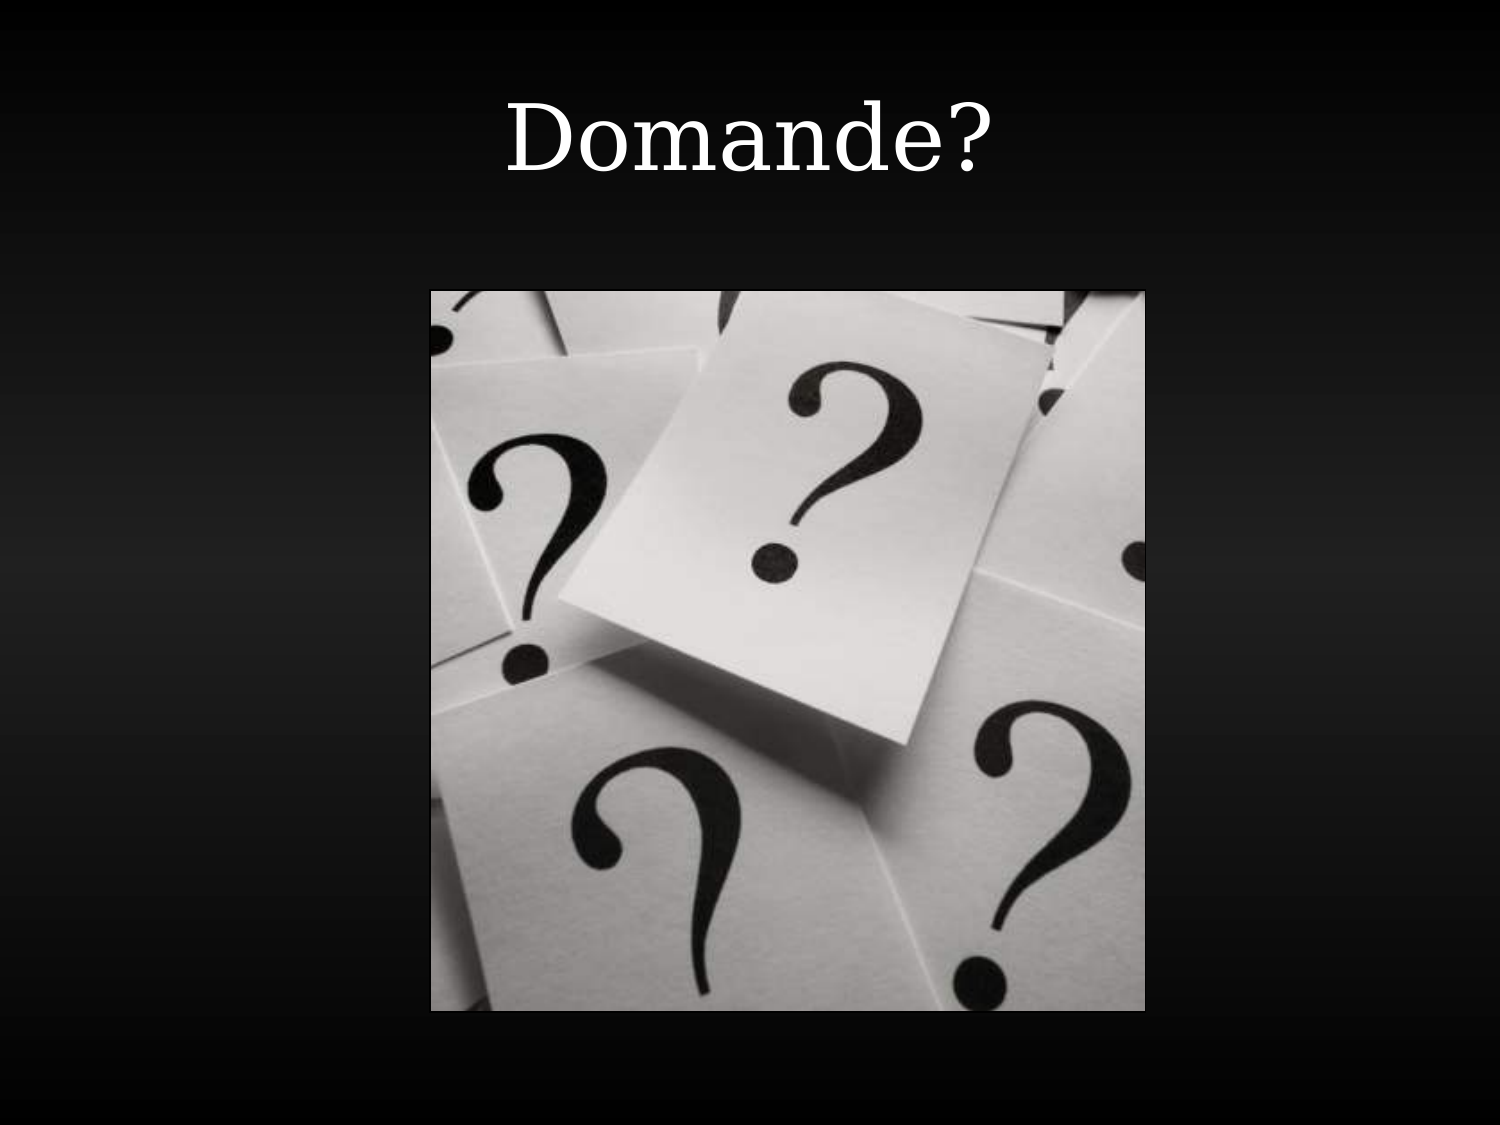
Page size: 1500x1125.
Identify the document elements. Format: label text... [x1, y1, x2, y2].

title Domande? [75, 21, 1424, 257]
picture [0, 0, 1500, 1125]
